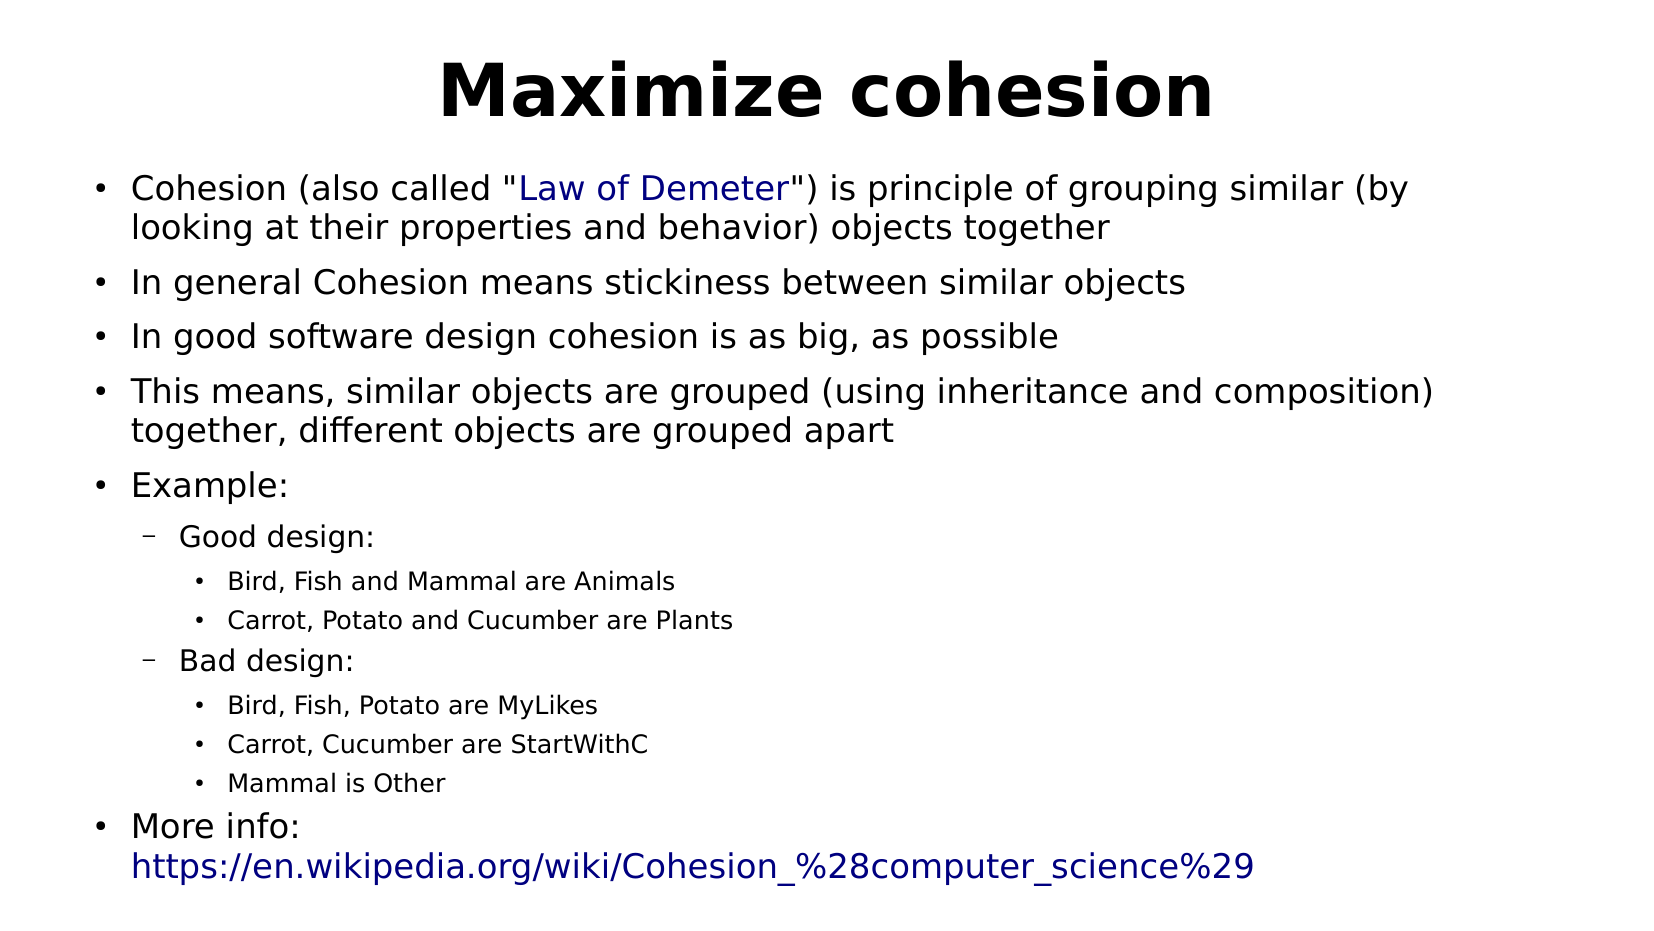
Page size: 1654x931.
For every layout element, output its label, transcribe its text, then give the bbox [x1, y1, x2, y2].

list Cohesion (also called "Law of Demeter") is principle of grouping similar (by looking at their properties and behavior) objects together In general Cohesion means stickiness between similar objects In good software design cohesion is as big, as possible This means, similar objects are grouped (using inheritance and composition) together, different objects are grouped apart Example: Good design: Bird, Fish and Mammal are Animals Carrot, Potato and Cucumber are Plants Bad design: Bird, Fish, Potato are MyLikes Carrot, Cucumber are StartWithC Mammal is Other More info: https://en.wikipedia.org/wiki/Cohesion_%28computer_science%29 [82, 168, 1538, 889]
title Maximize cohesion [82, 37, 1571, 147]
